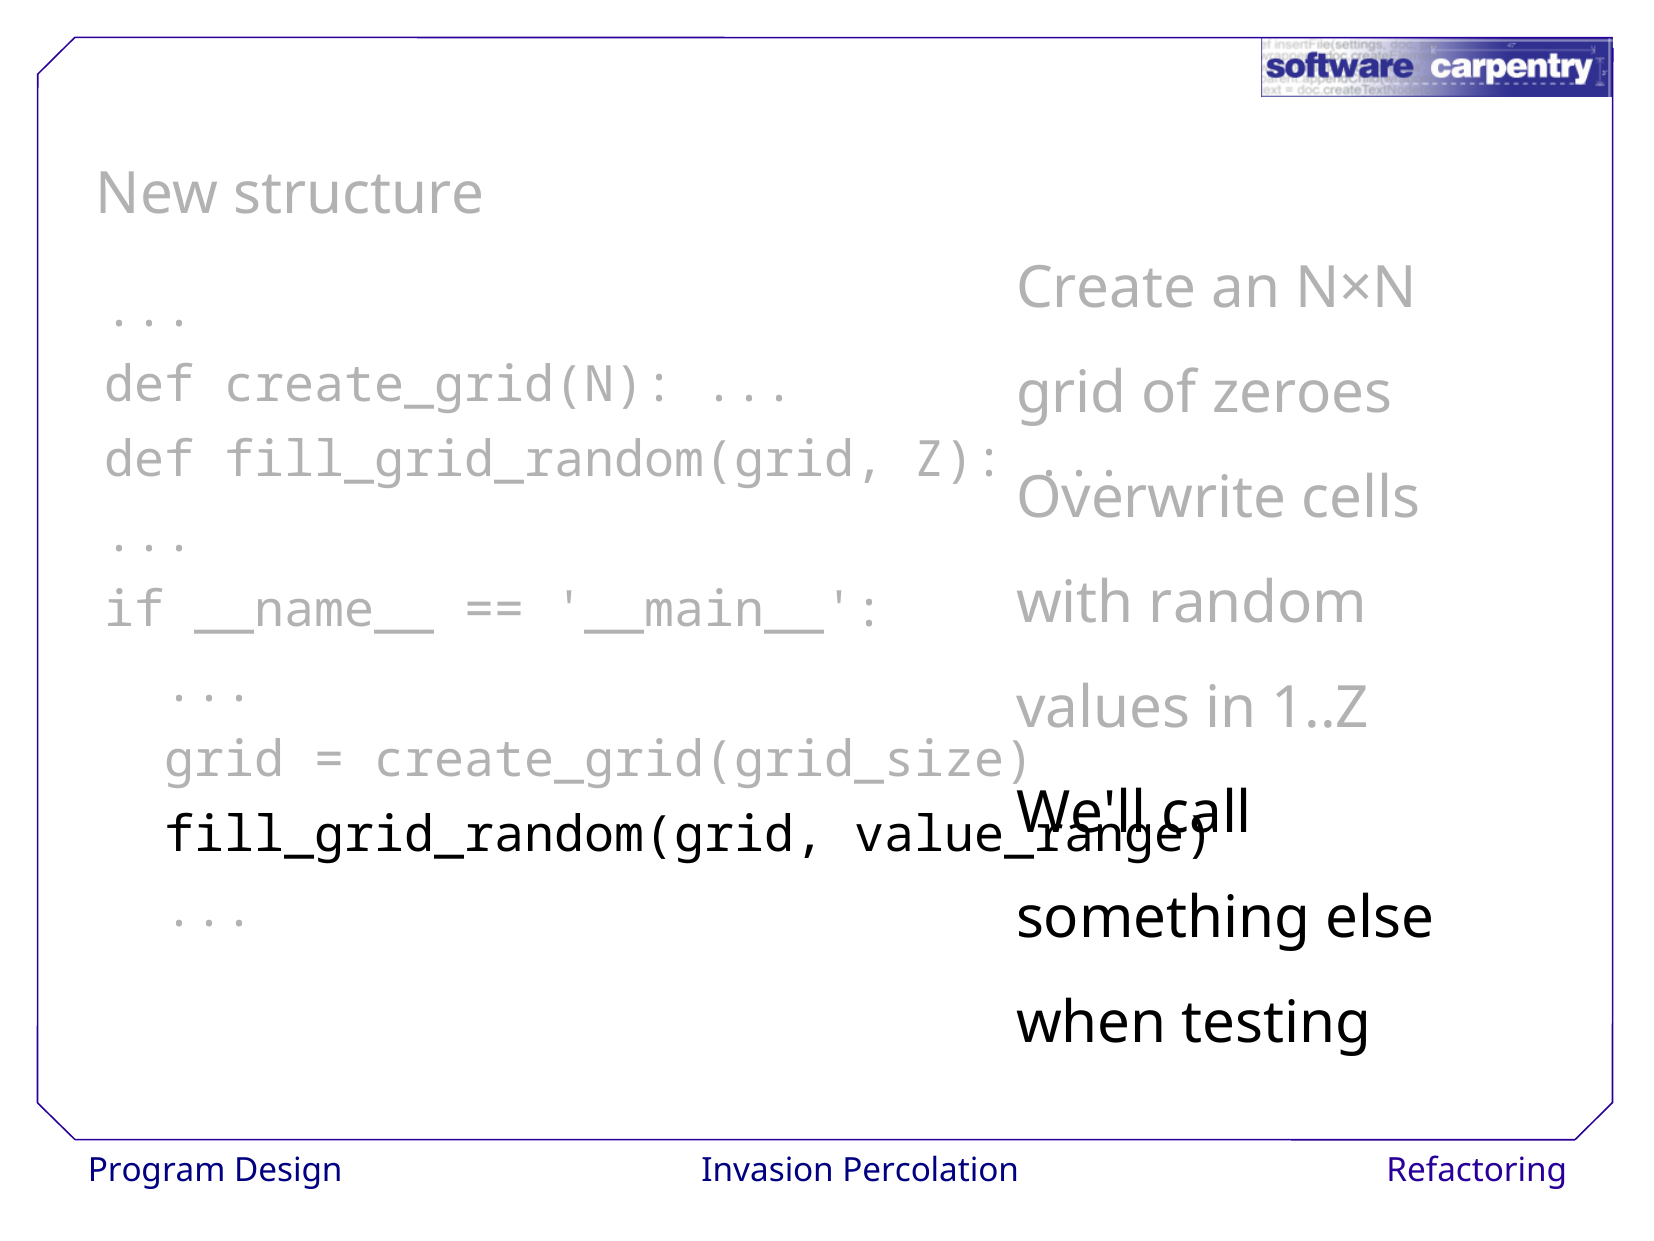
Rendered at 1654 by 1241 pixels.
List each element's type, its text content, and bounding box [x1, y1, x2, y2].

text_box Create an N×N grid of zeroes Overwrite cells with random values in 1..Z We'll call something else when testing [1001, 206, 1599, 1062]
picture [1261, 39, 1613, 97]
text_box New structure [81, 112, 650, 233]
text_box ... def create_grid(N): ... def fill_grid_random(grid, Z): ... ... if __name__ == '__main__': ... grid = create_grid(grid_size) fill_grid_random(grid, value_range) ... [89, 253, 1001, 1020]
